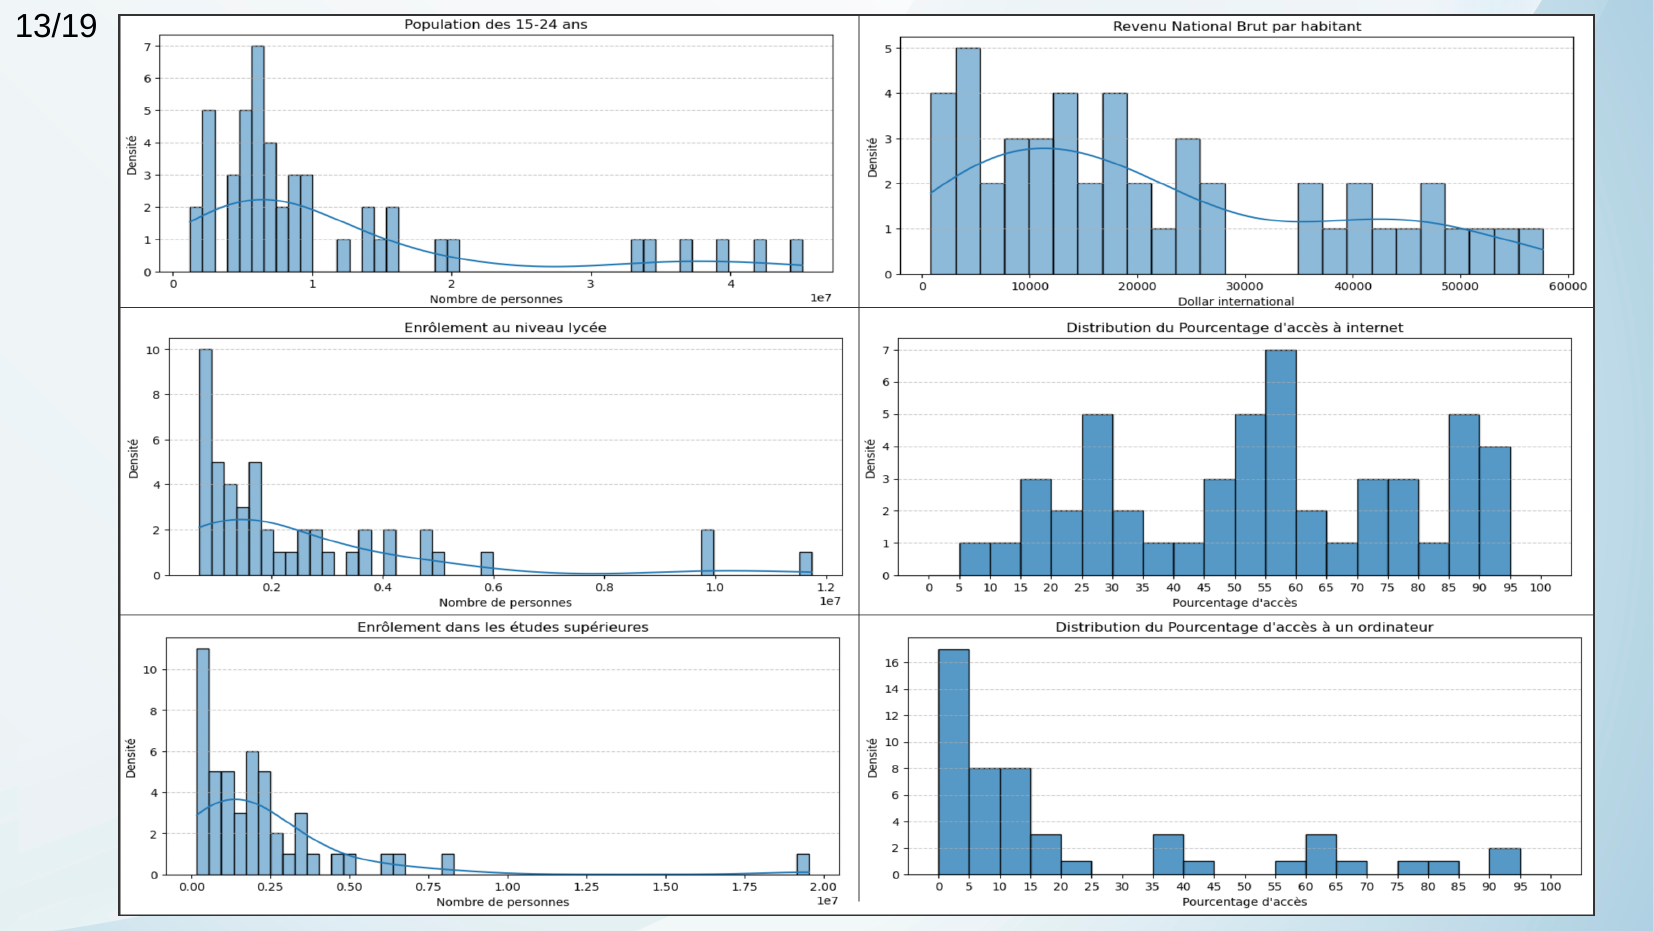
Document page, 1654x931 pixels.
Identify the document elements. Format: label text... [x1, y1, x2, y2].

text_box 13/19 [0, 0, 119, 60]
picture [0, 0, 1654, 931]
